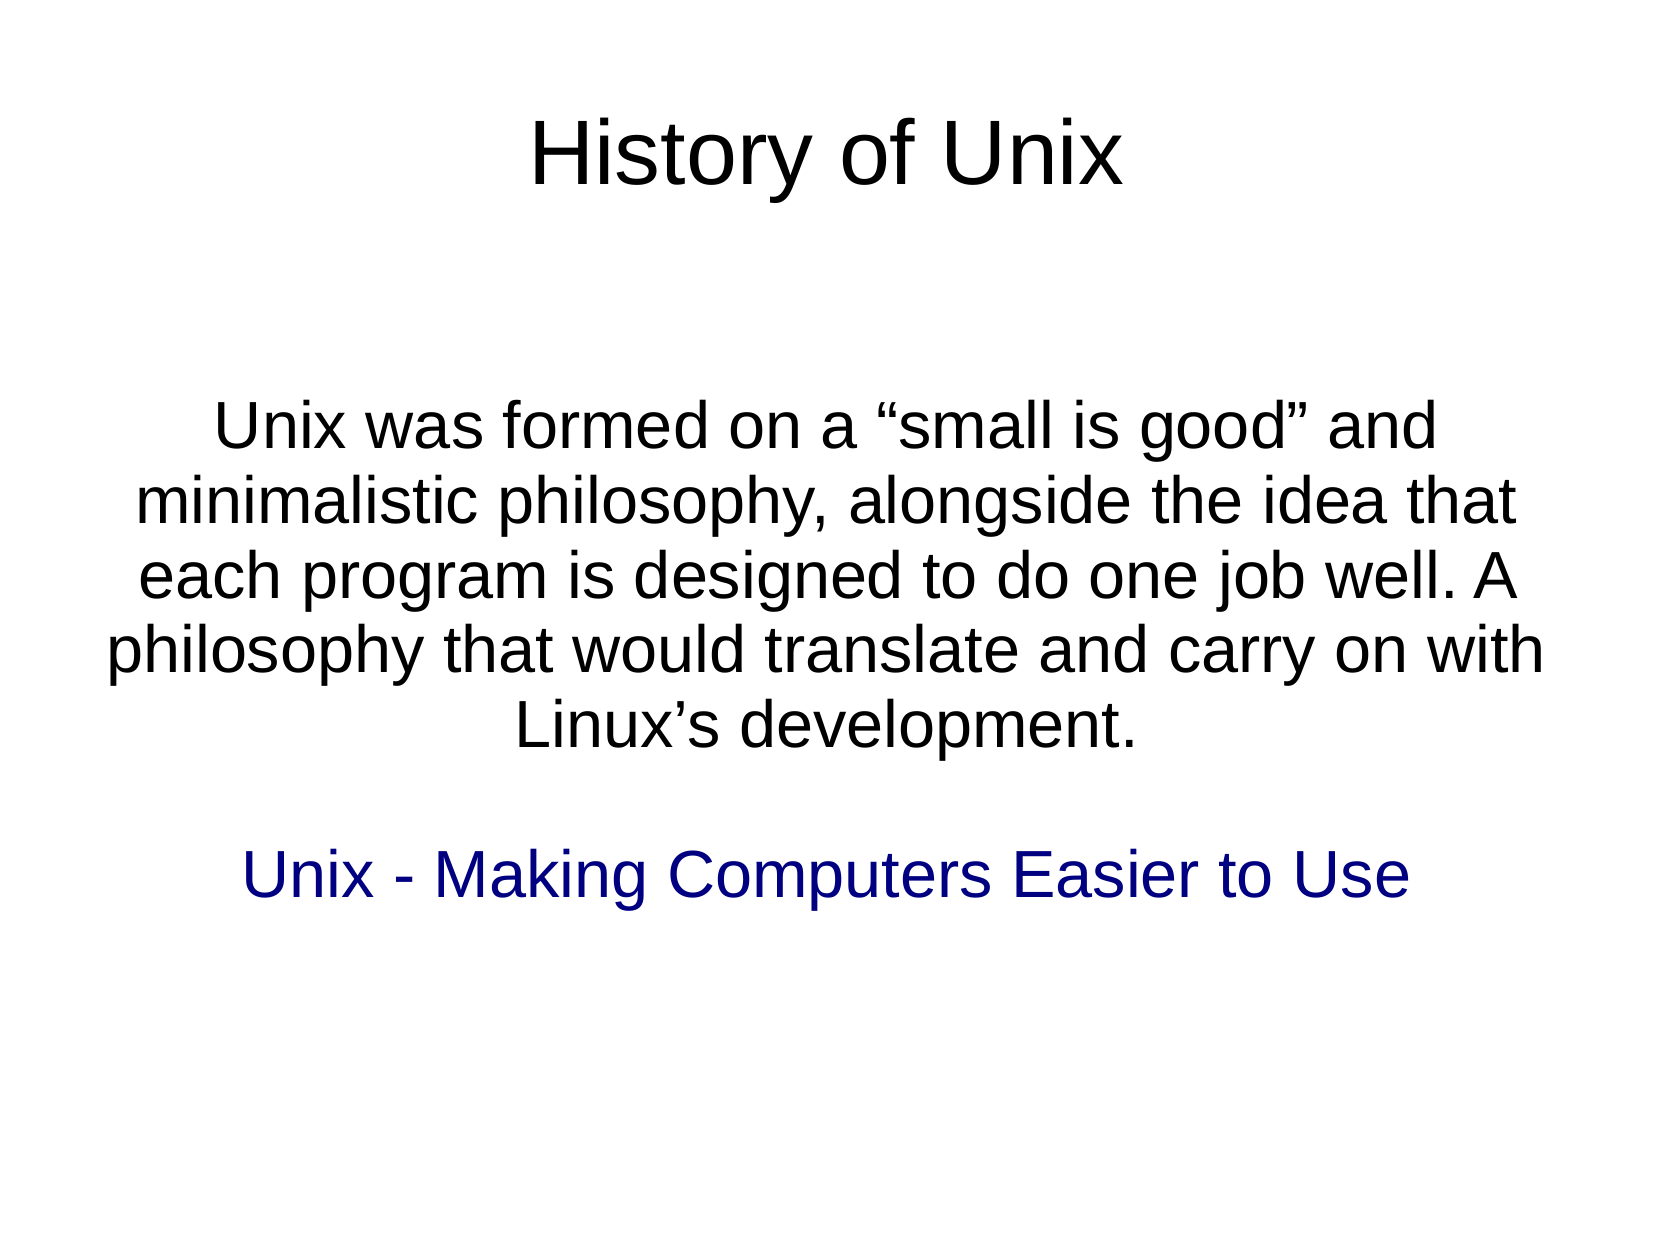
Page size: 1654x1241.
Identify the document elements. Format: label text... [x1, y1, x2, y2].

subtitle Unix was formed on a “small is good” and minimalistic philosophy, alongside the idea that each program is designed to do one job well. A philosophy that would translate and carry on with Linux’s development. Unix - Making Computers Easier to Use [82, 290, 1571, 1010]
title History of Unix [82, 49, 1571, 257]
